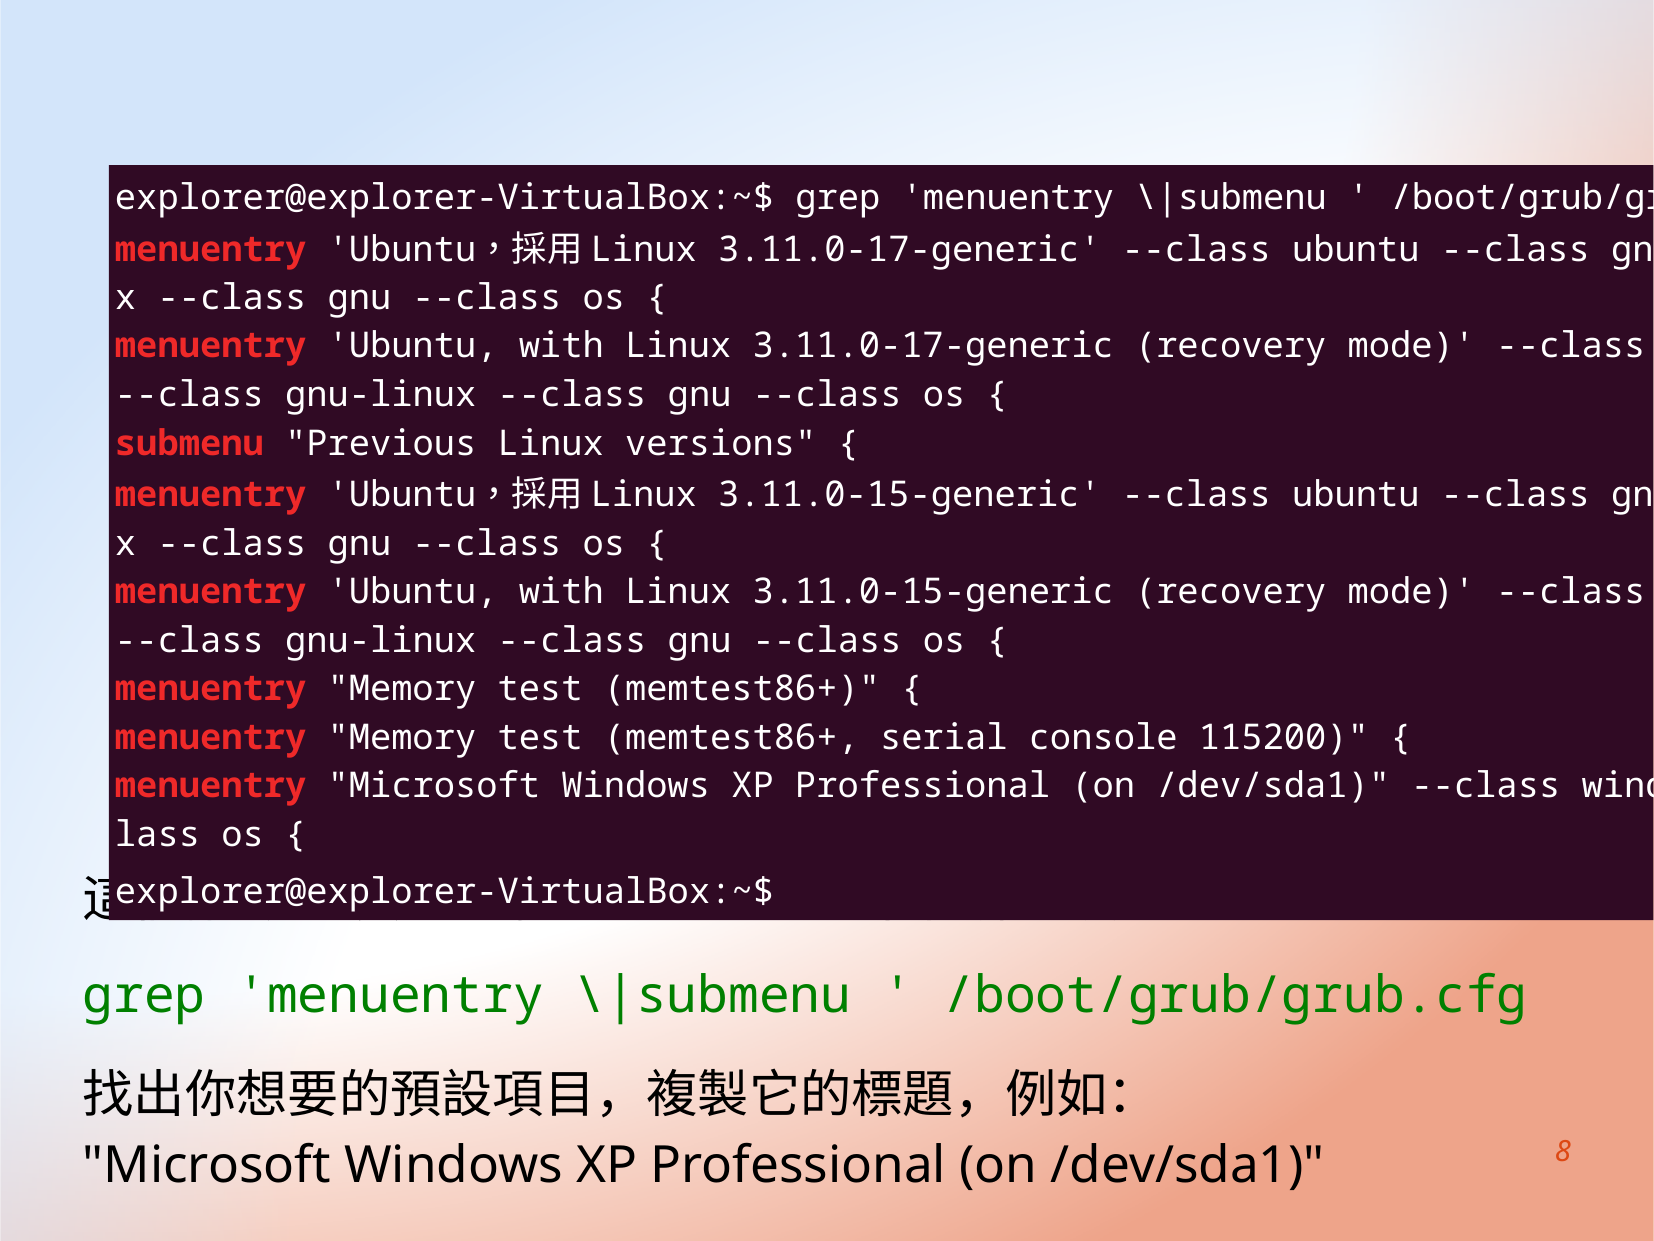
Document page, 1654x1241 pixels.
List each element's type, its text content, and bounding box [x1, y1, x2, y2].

picture [0, 0, 1654, 1241]
list 這個指令可以列出你目前GRUB選單有哪些項目： grep 'menuentry \|submenu ' /boot/grub/grub.cfg 找出你想要的預設項目，複製它的標題，例如： "Microsoft Windows XP Professional (on /dev/sda1)" [82, 857, 1571, 1201]
text_box explorer@explorer-VirtualBox:~$ grep 'menuentry \|submenu ' /boot/grub/grub.cfg menuentry 'Ubuntu，採用 Linux 3.11.0-17-generic' --class ubuntu --class gnu-linu x --class gnu --class os { menuentry 'Ubuntu, with Linux 3.11.0-17-generic (recovery mode)' --class ubuntu --class gnu-linux --class gnu --class os { submenu "Previous Linux versions" { menuentry 'Ubuntu，採用 Linux 3.11.0-15-generic' --class ubuntu --class gnu-linu x --class gnu --class os { menuentry 'Ubuntu, with Linux 3.11.0-15-generic (recovery mode)' --class ubuntu --class gnu-linux --class gnu --class os { menuentry "Memory test (memtest86+)" { menuentry "Memory test (memtest86+, serial console 115200)" { menuentry "Microsoft Windows XP Professional (on /dev/sda1)" --class windows --c lass os { explorer@explorer-VirtualBox:~$ [108, 165, 1545, 736]
